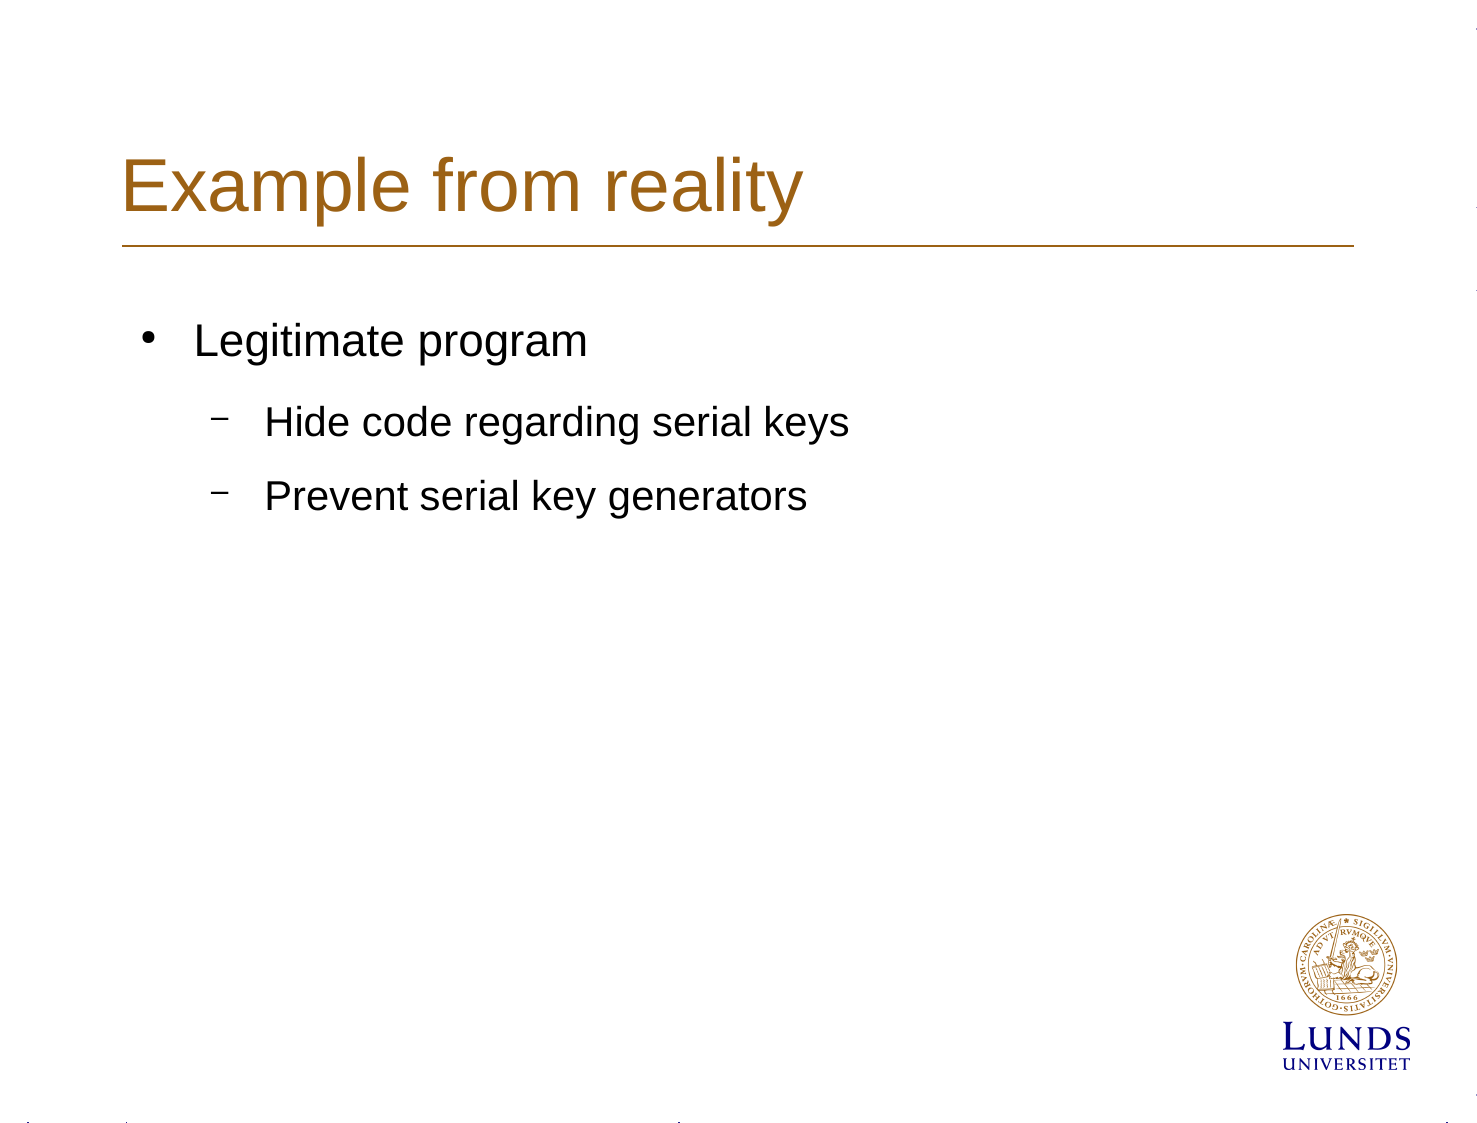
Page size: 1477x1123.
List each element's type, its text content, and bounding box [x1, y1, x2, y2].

list Legitimate program Hide code regarding serial keys Prevent serial key generators [107, 303, 1353, 888]
picture [1283, 914, 1410, 1070]
title Example from reality [105, 46, 1354, 234]
